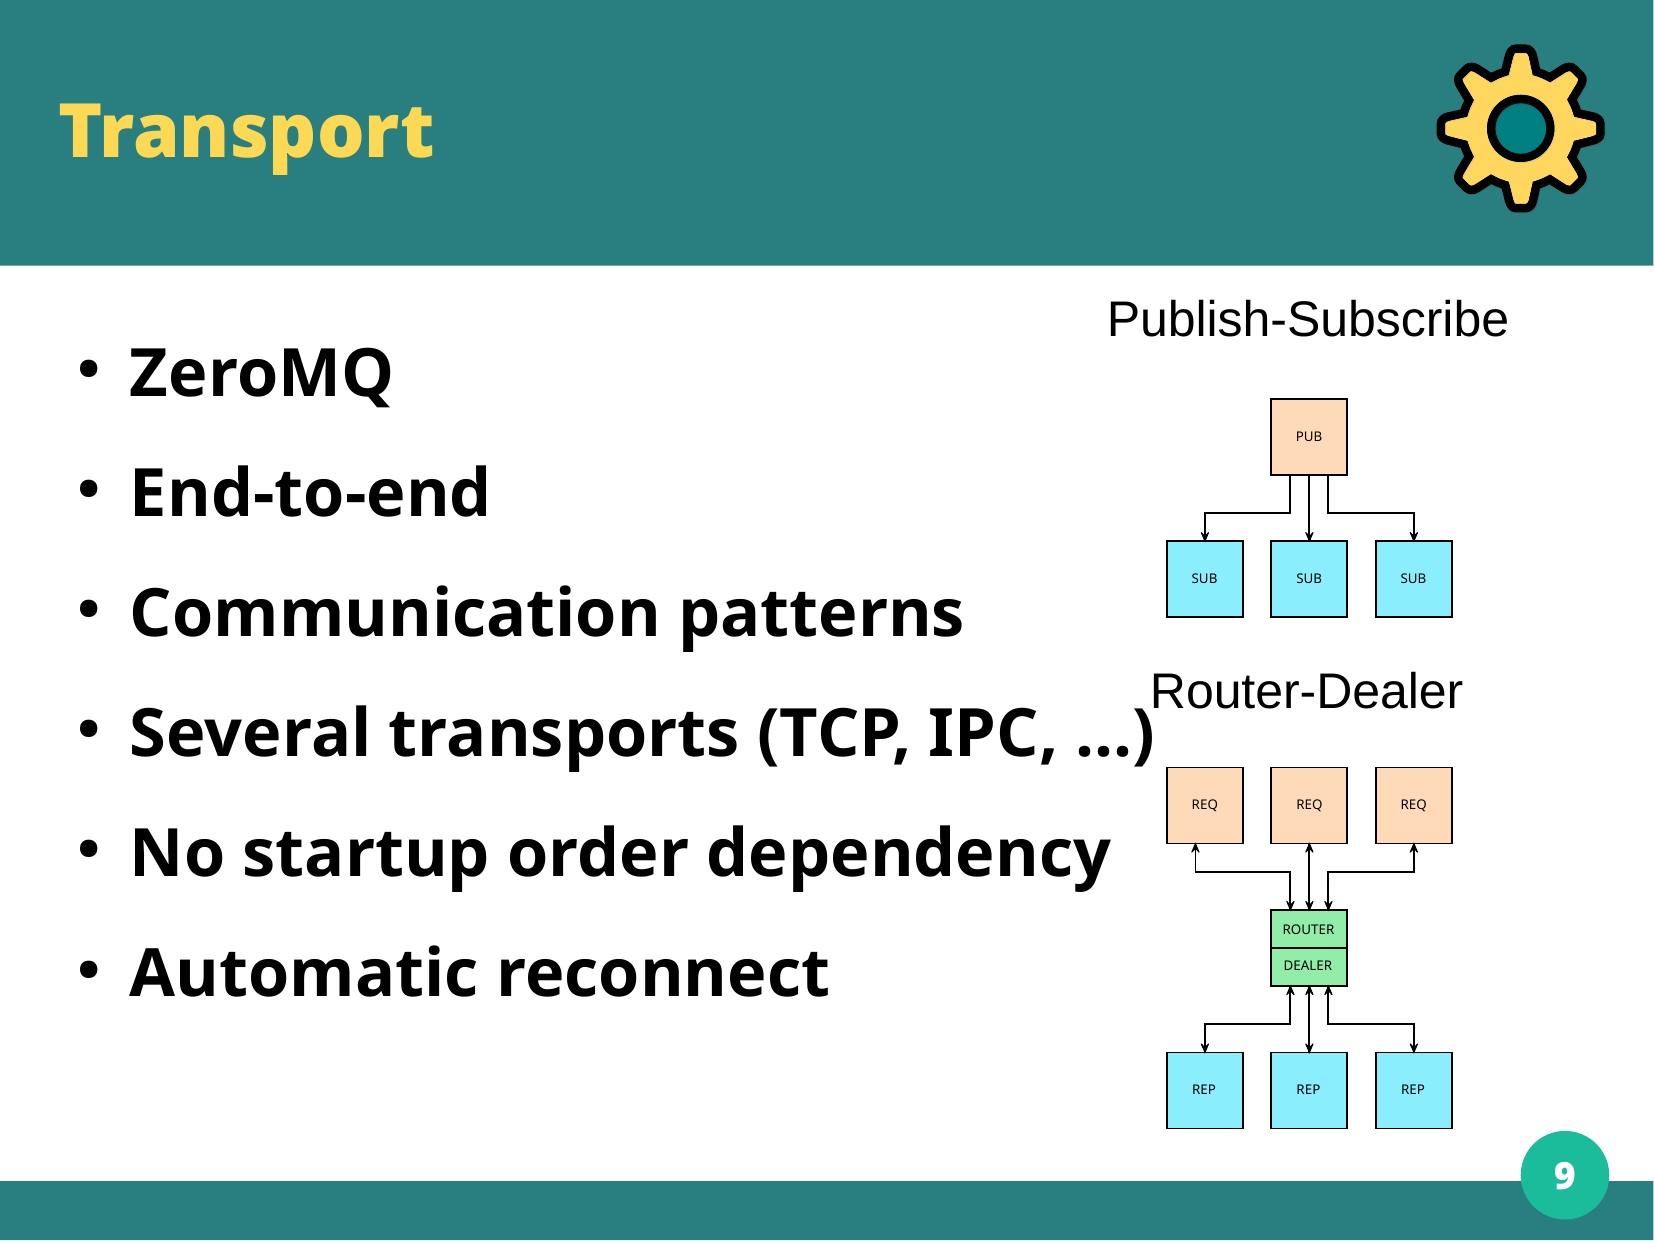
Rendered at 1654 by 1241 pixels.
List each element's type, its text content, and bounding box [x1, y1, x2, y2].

title Transport [59, 49, 1595, 207]
picture [614, 188, 1654, 1191]
list ZeroMQ End-to-end Communication patterns Several transports (TCP, IPC, …) No startup order dependency Automatic reconnect [59, 324, 1595, 1152]
